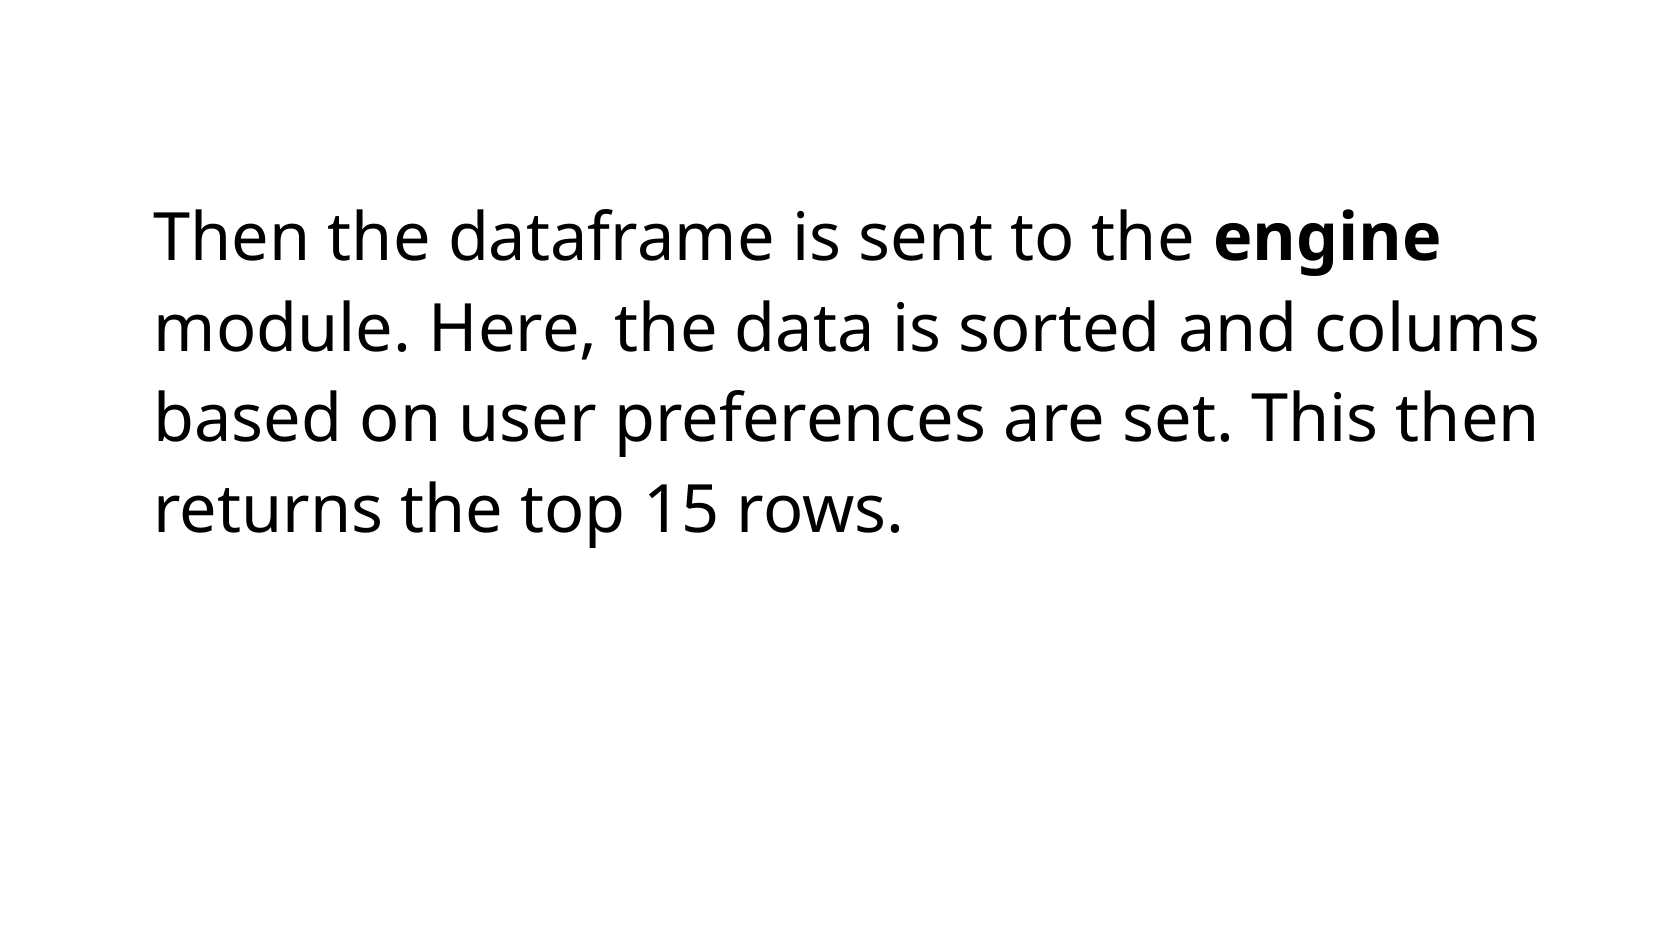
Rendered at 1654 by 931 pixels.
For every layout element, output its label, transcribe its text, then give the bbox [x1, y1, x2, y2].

list Then the dataframe is sent to the engine module. Here, the data is sorted and colums based on user preferences are set. This then returns the top 15 rows. [82, 188, 1571, 729]
